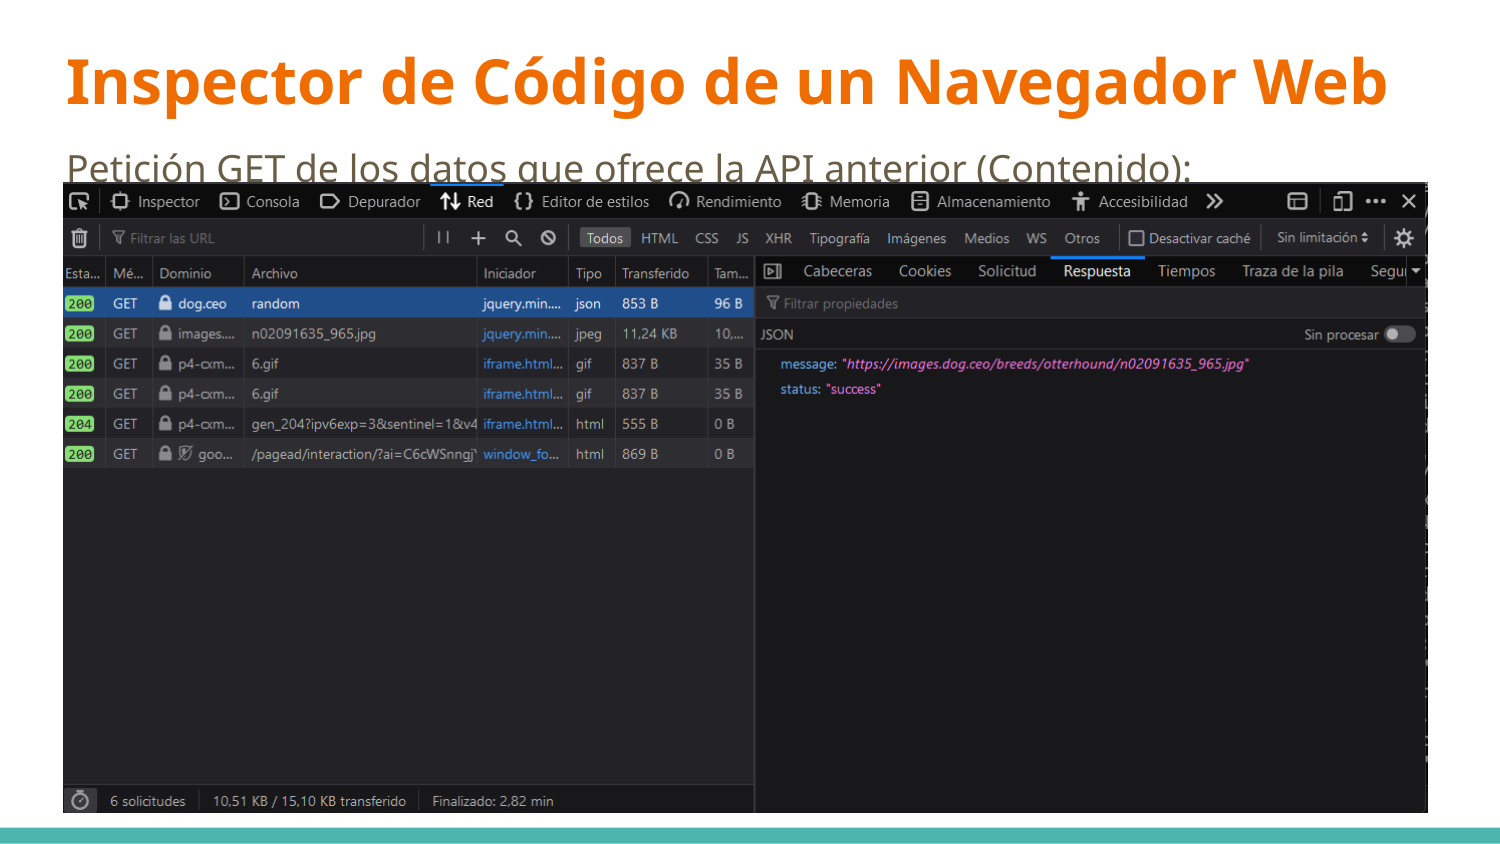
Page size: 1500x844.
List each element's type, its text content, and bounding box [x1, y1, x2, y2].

picture [63, 182, 1428, 813]
list Petición GET de los datos que ofrece la API anterior (Contenido): [51, 120, 1449, 708]
title Inspector de Código de un Navegador Web [51, 23, 1449, 120]
